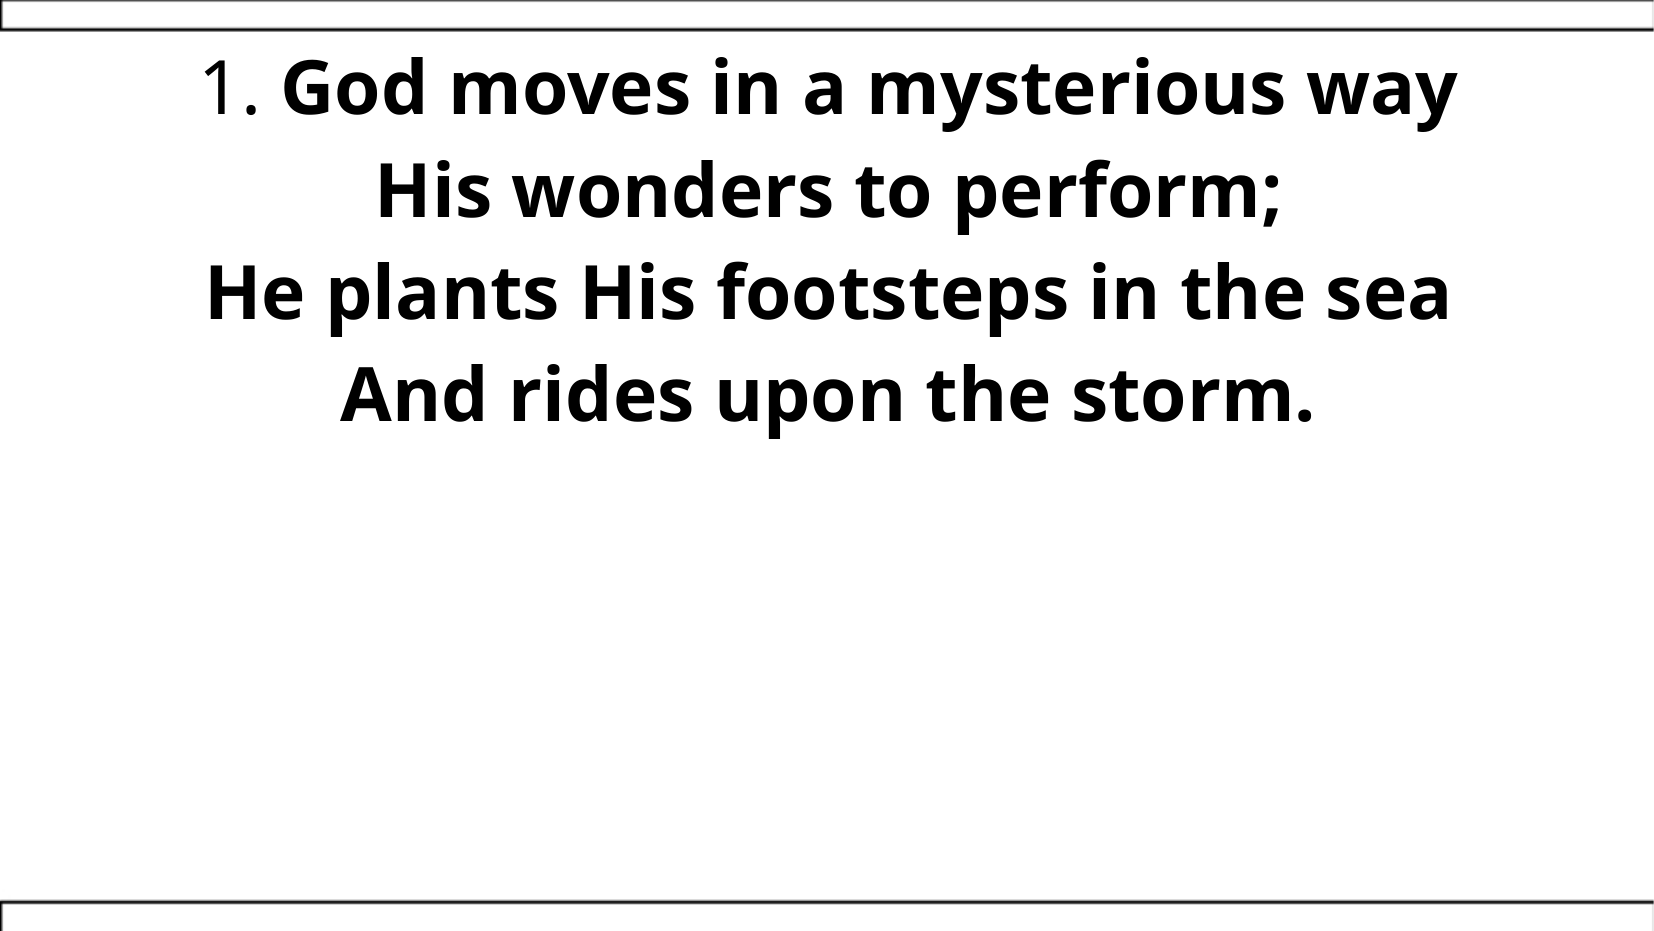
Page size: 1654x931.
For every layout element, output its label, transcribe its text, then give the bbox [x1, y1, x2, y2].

text_box 1. God moves in a mysterious way His wonders to perform; He plants His footsteps in the sea And rides upon the storm. [109, 27, 1550, 442]
picture [0, 0, 1654, 931]
